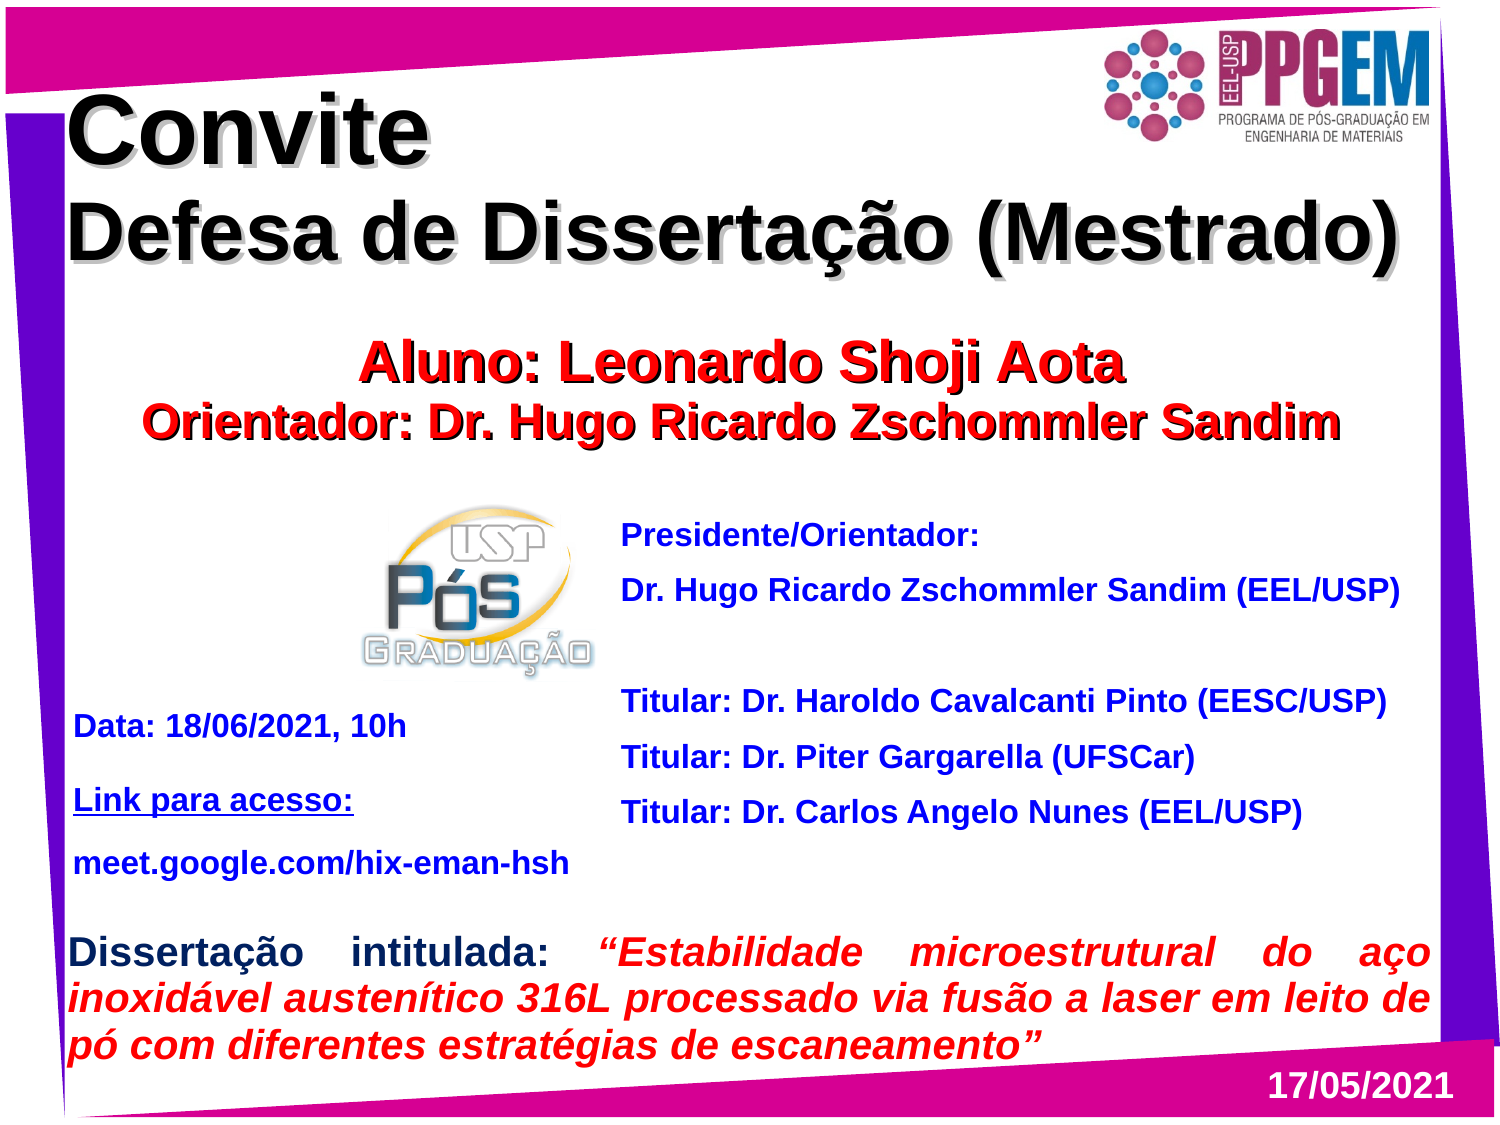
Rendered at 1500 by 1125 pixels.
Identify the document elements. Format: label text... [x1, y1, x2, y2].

picture [356, 504, 532, 682]
text_box Aluno: Leonardo Shoji Aota Orientador: Dr. Hugo Ricardo Zschommler Sandim [126, 321, 1357, 457]
text_box [77, 613, 1500, 1118]
text_box Dissertação intitulada: “Estabilidade microestrutural do aço inoxidável austenítico 316L processado via fusão a laser em leito de pó com diferentes estratégias de escaneamento” [53, 921, 1447, 1076]
text_box Convite Defesa de Dissertação (Mestrado) [50, 66, 1417, 286]
picture [1104, 29, 1429, 142]
text_box Data: 18/06/2021, 10h Link para acesso: [58, 663, 494, 827]
text_box meet.google.com/hix-eman-hsh [58, 834, 586, 889]
text_box [1440, 18, 1468, 490]
text_box [5, 7, 1441, 94]
text_box [5, 113, 65, 921]
text_box Presidente/Orientador: Dr. Hugo Ricardo Zschommler Sandim (EEL/USP) Titular: Dr. Haroldo Cavalcanti Pinto (EESC/USP) Titular: Dr. Piter Gargarella (UFSCar) Titular: Dr. Carlos Angelo Nunes (EEL/USP) [532, 490, 1475, 838]
text_box 17/05/2021 [1234, 1057, 1488, 1114]
